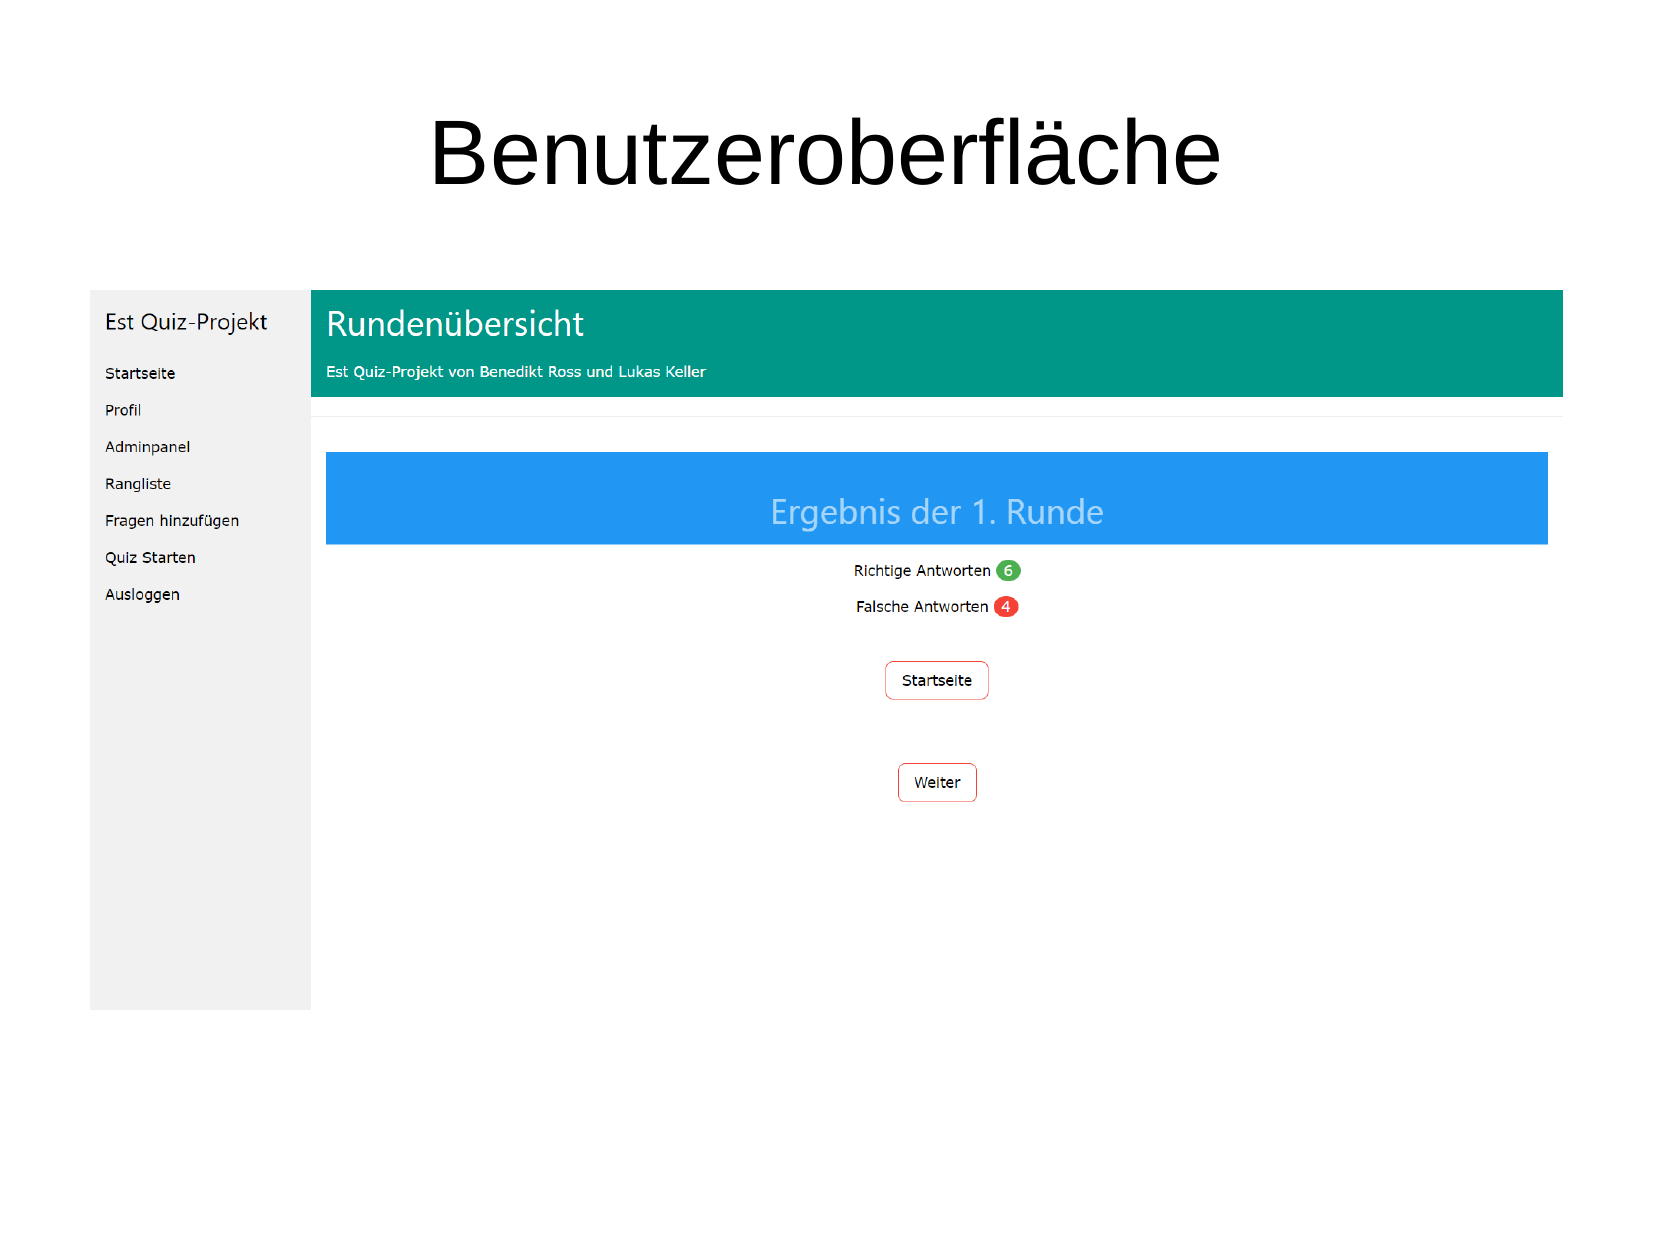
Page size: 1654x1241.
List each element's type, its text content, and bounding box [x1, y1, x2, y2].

picture [90, 290, 1563, 1010]
title Benutzeroberfläche [82, 49, 1571, 257]
